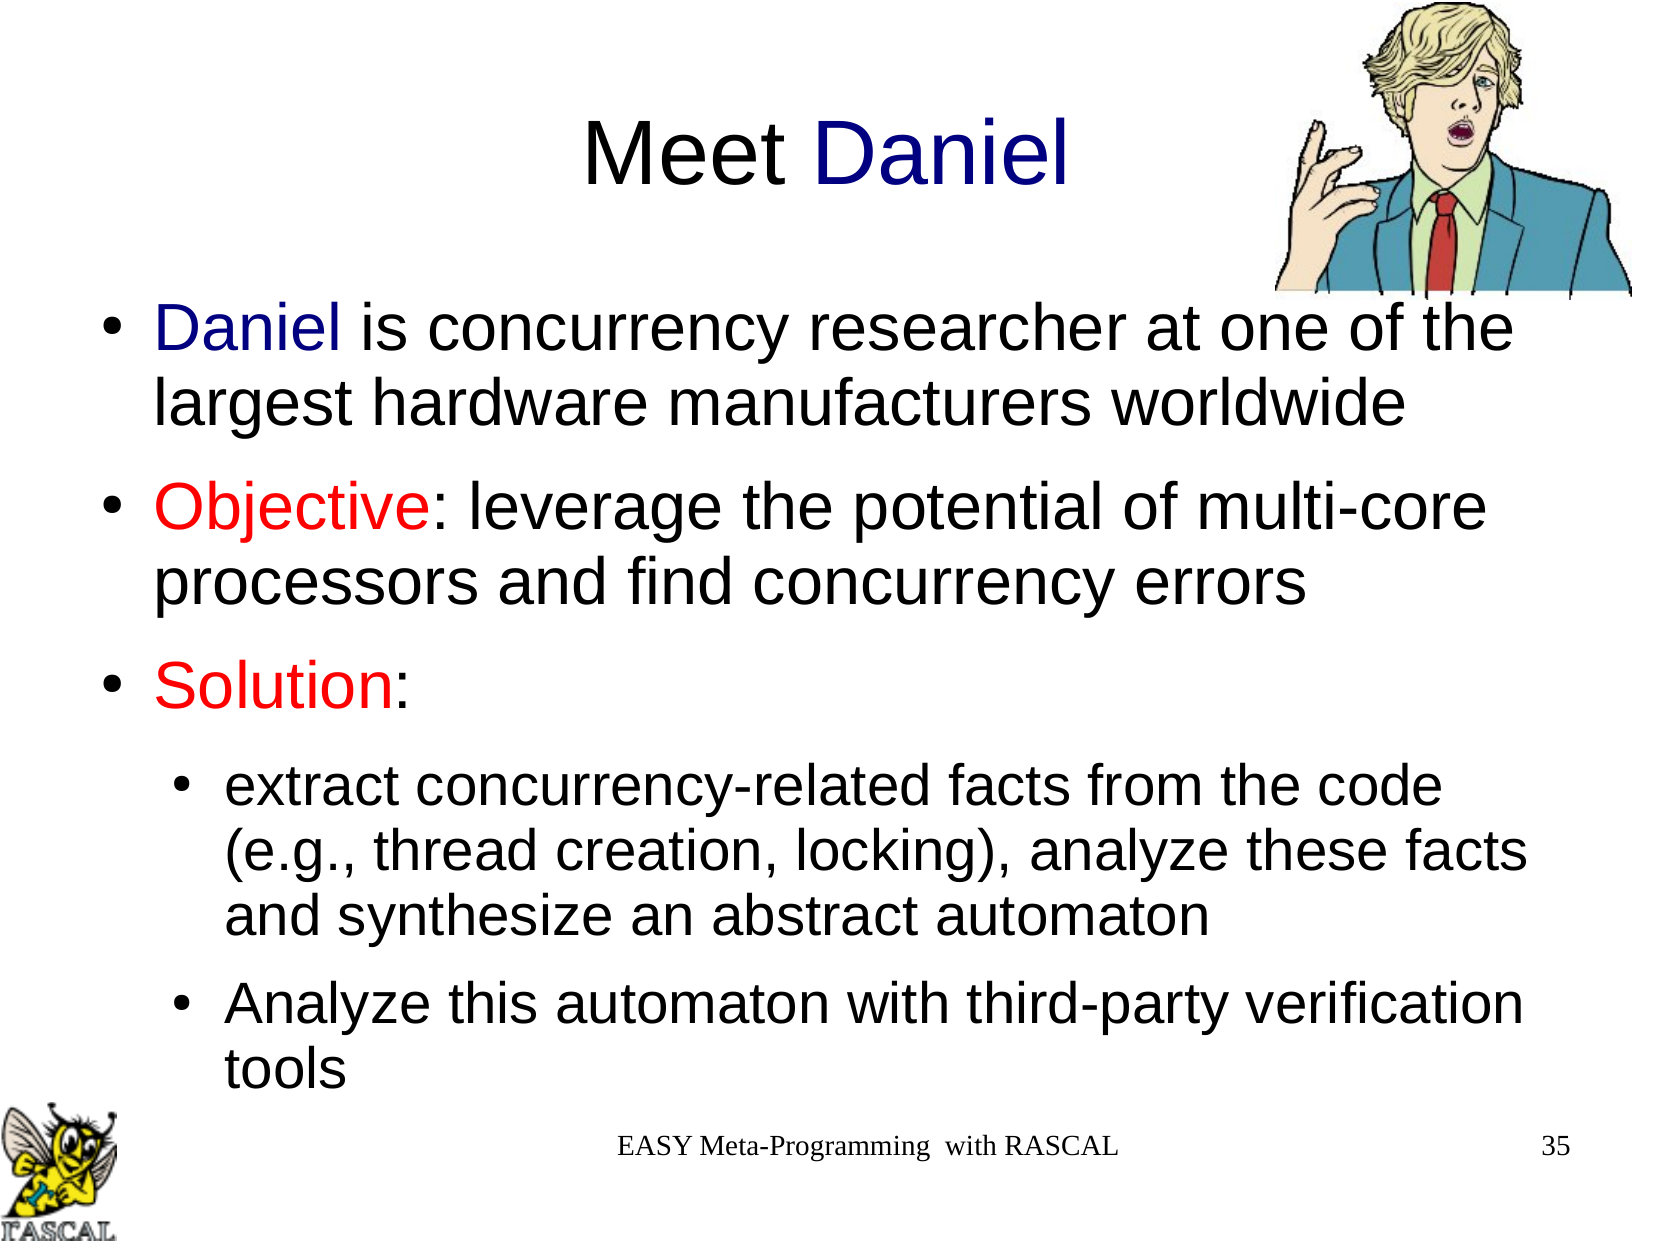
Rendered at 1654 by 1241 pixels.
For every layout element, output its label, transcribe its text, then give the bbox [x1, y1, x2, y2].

picture [1275, 2, 1632, 301]
title Meet Daniel [82, 49, 1275, 257]
picture [0, 1102, 117, 1241]
list Daniel is concurrency researcher at one of the largest hardware manufacturers worldwide Objective: leverage the potential of multi-core processors and find concurrency errors Solution: extract concurrency-related facts from the code (e.g., thread creation, locking), analyze these facts and synthesize an abstract automaton Analyze this automaton with third-party verification tools [82, 290, 1571, 1109]
